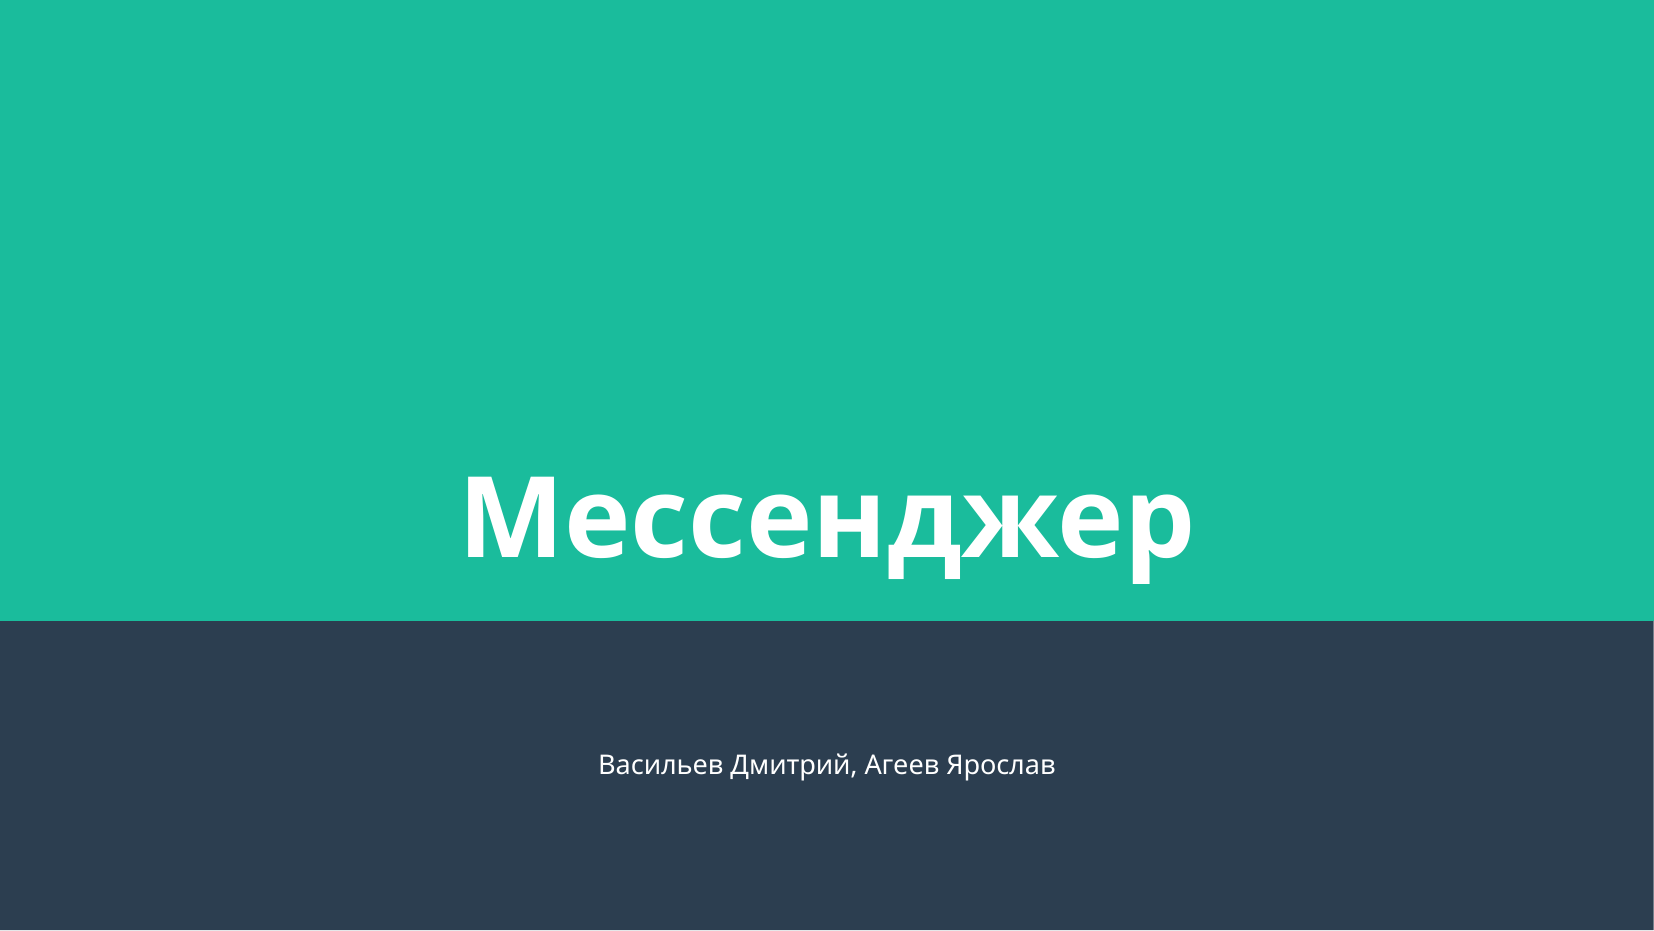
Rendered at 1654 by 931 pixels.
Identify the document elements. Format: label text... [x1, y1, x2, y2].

subtitle Васильев Дмитрий, Агеев Ярослав [59, 642, 1595, 886]
title Мессенджер [59, 437, 1595, 591]
